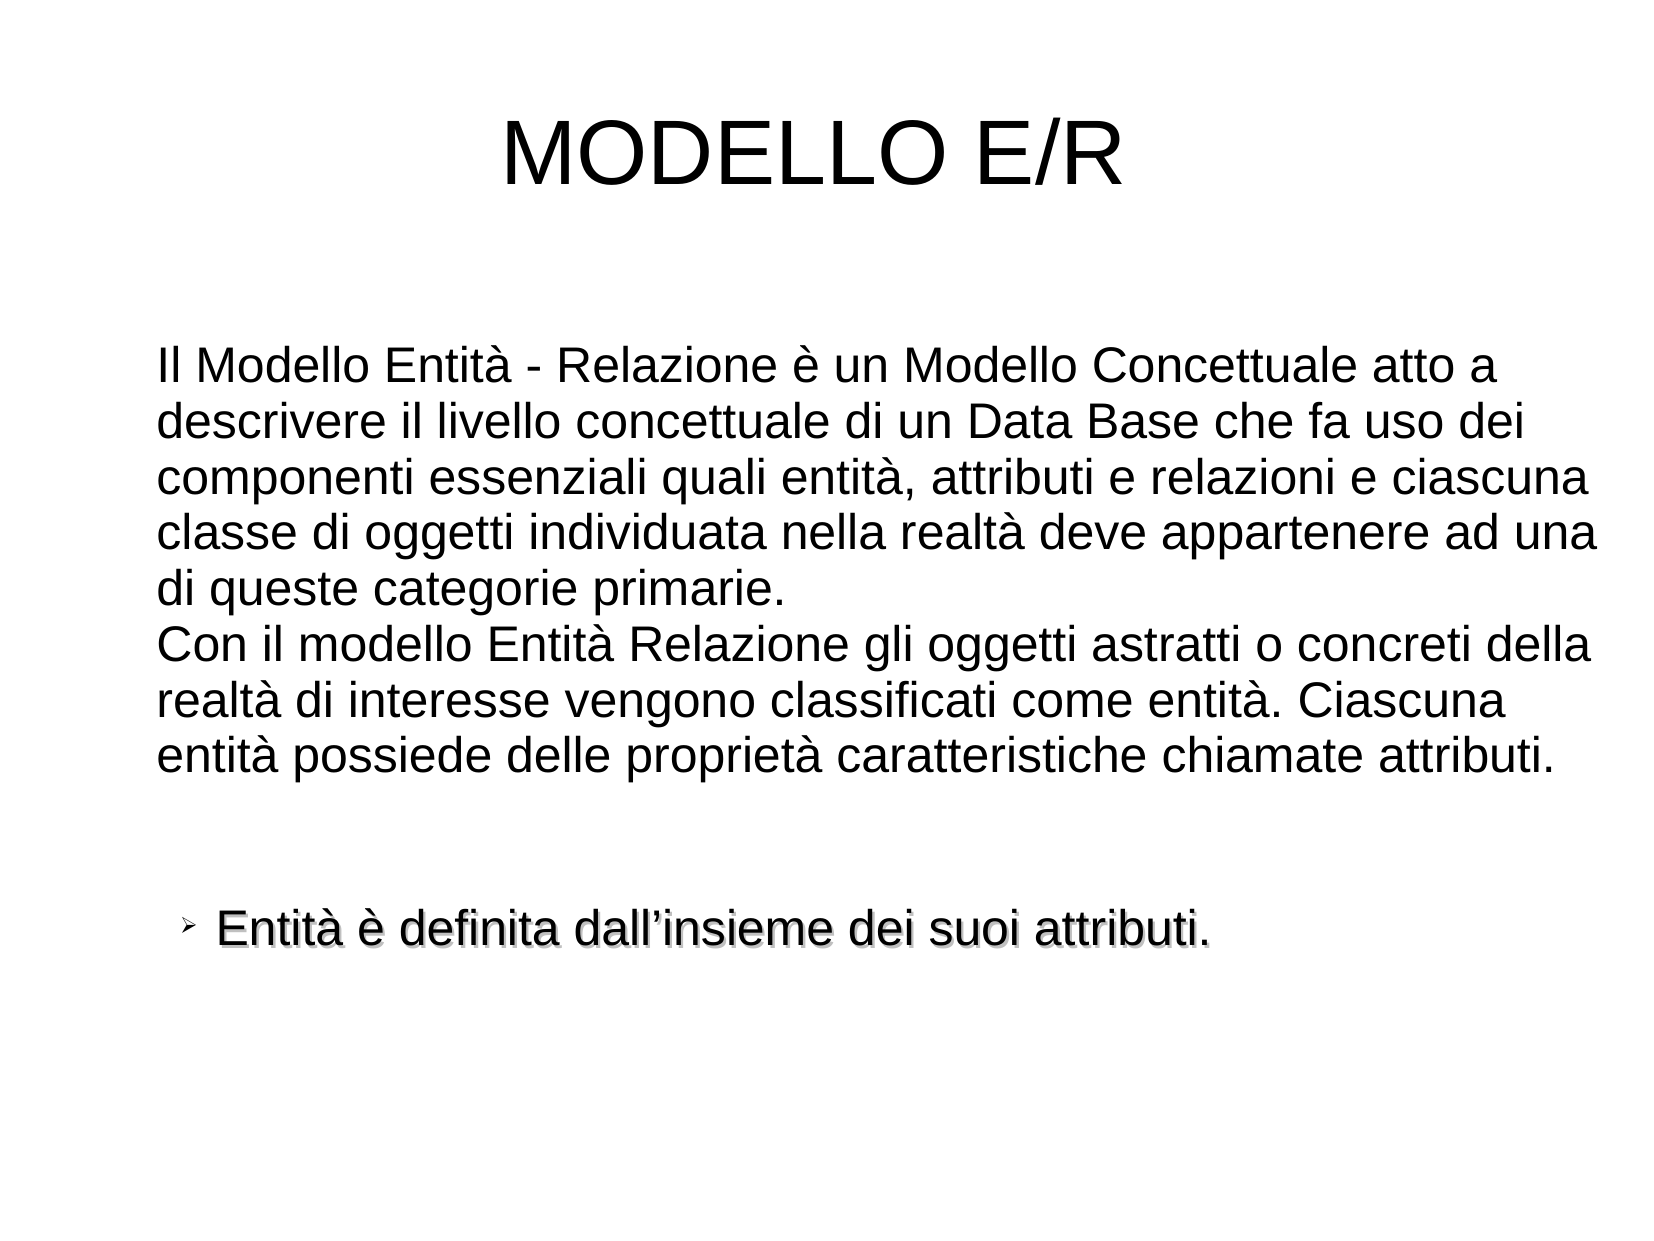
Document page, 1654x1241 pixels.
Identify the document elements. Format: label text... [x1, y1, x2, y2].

title MODELLO E/R [82, 49, 1571, 257]
text_box Il Modello Entità - Relazione è un Modello Concettuale atto a descrivere il livello concettuale di un Data Base che fa uso dei componenti essenziali quali entità, attributi e relazioni e ciascuna classe di oggetti individuata nella realtà deve appartenere ad una di queste categorie primarie. Con il modello Entità Relazione gli oggetti astratti o concreti della realtà di interesse vengono classificati come entità. Ciascuna entità possiede delle proprietà caratteristiche chiamate attributi. [141, 218, 1619, 1063]
text_box Entità è definita dall’insieme dei suoi attributi. [165, 893, 1241, 993]
